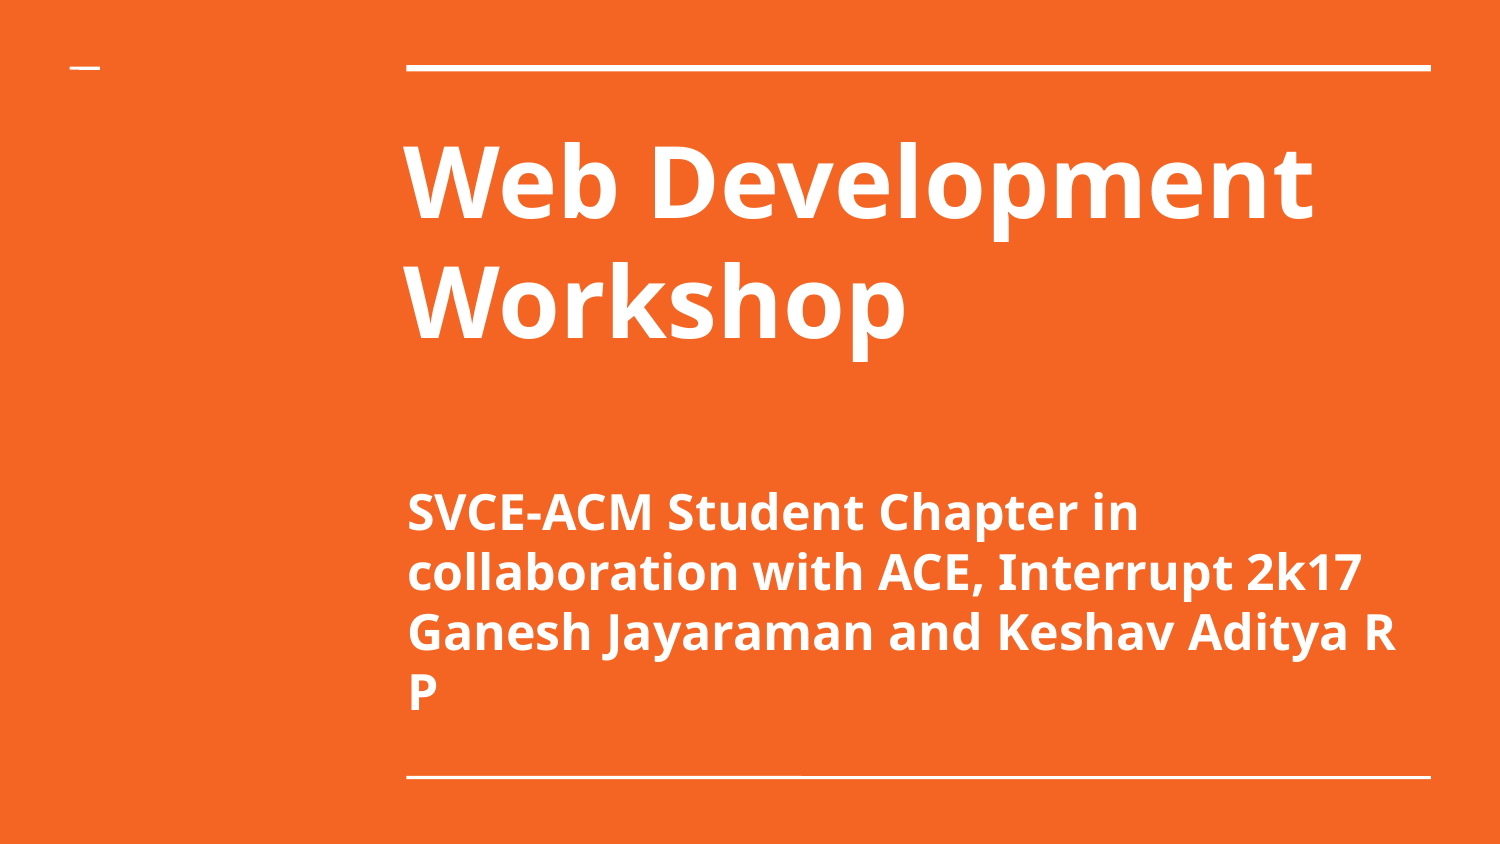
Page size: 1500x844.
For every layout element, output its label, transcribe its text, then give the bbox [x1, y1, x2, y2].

title Web Development Workshop [389, 103, 1428, 357]
subtitle SVCE-ACM Student Chapter in collaboration with ACE, Interrupt 2k17 Ganesh Jayaraman and Keshav Aditya R P [392, 531, 1431, 735]
